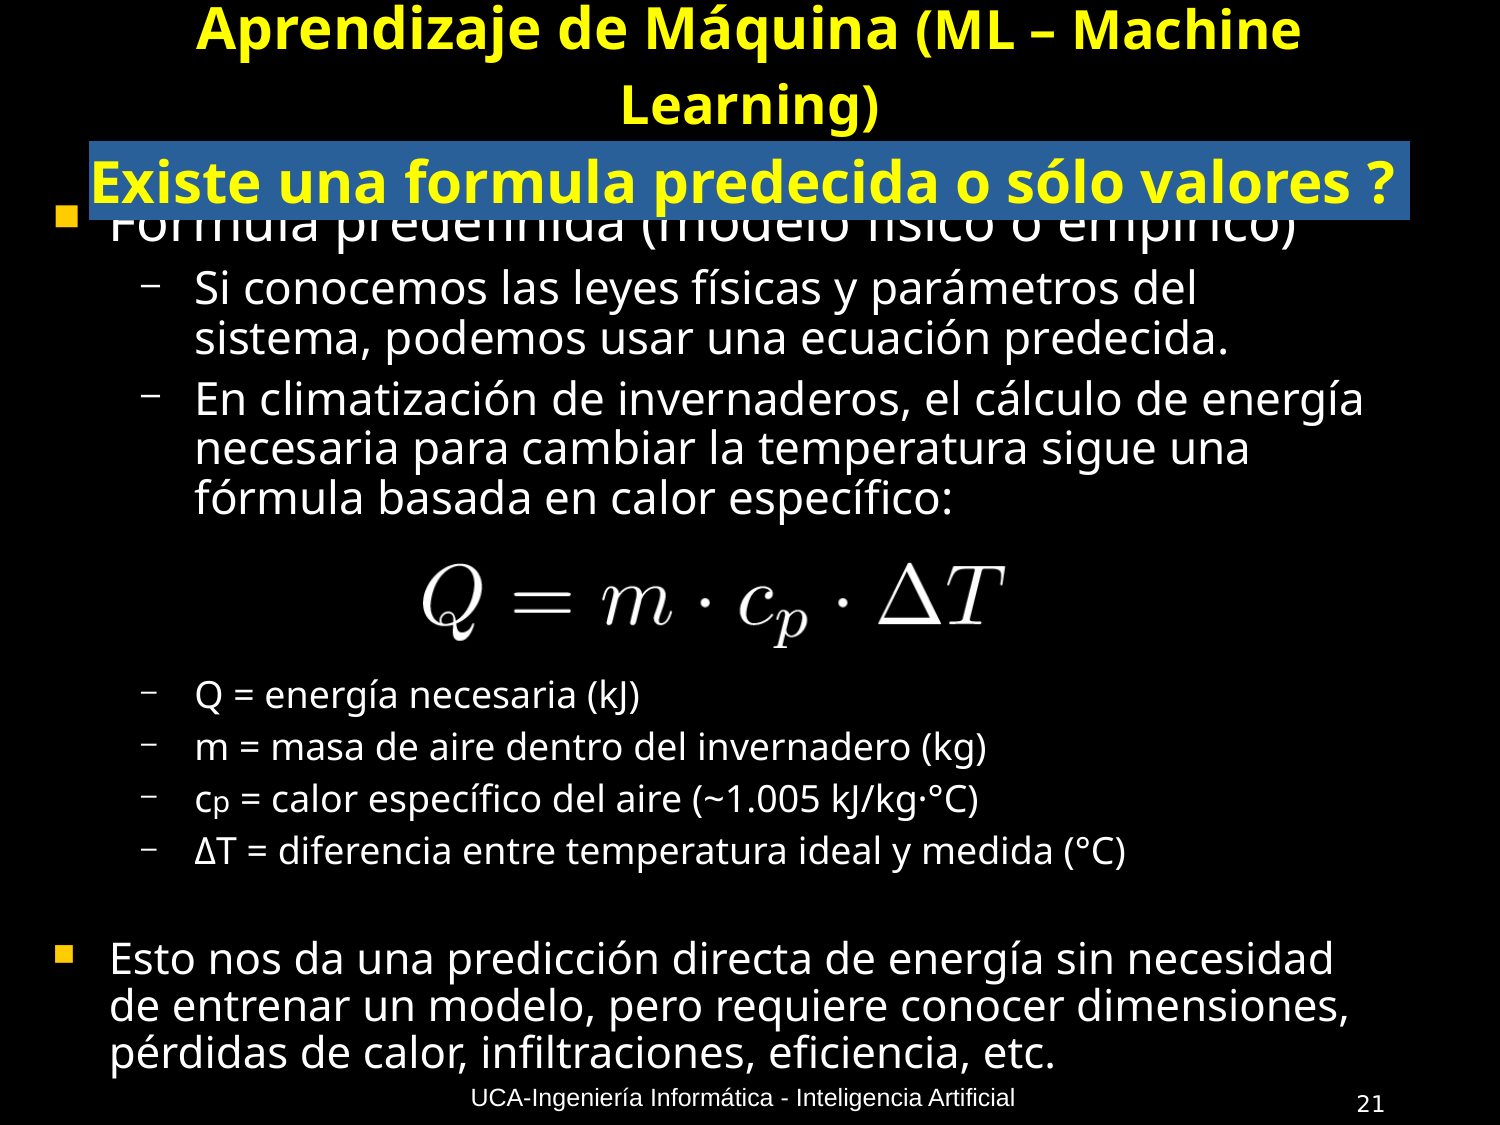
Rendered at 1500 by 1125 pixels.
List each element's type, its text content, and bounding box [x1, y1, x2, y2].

title Aprendizaje de Máquina (ML – Machine Learning) Existe una formula predecida o sólo valores ? [75, 45, 1425, 162]
text_box Fórmula predefinida (modelo físico o empírico) Si conocemos las leyes físicas y parámetros del sistema, podemos usar una ecuación predecida. En climatización de invernaderos, el cálculo de energía necesaria para cambiar la temperatura sigue una fórmula basada en calor específico: Q = energía necesaria (kJ) m = masa de aire dentro del invernadero (kg) cp​ = calor específico del aire (~1.005 kJ/kg·°C) ΔT = diferencia entre temperatura ideal y medida (°C) Esto nos da una predicción directa de energía sin necesidad de entrenar un modelo, pero requiere conocer dimensiones, pérdidas de calor, infiltraciones, eficiencia, etc. [37, 187, 1388, 1005]
picture [422, 562, 1013, 648]
